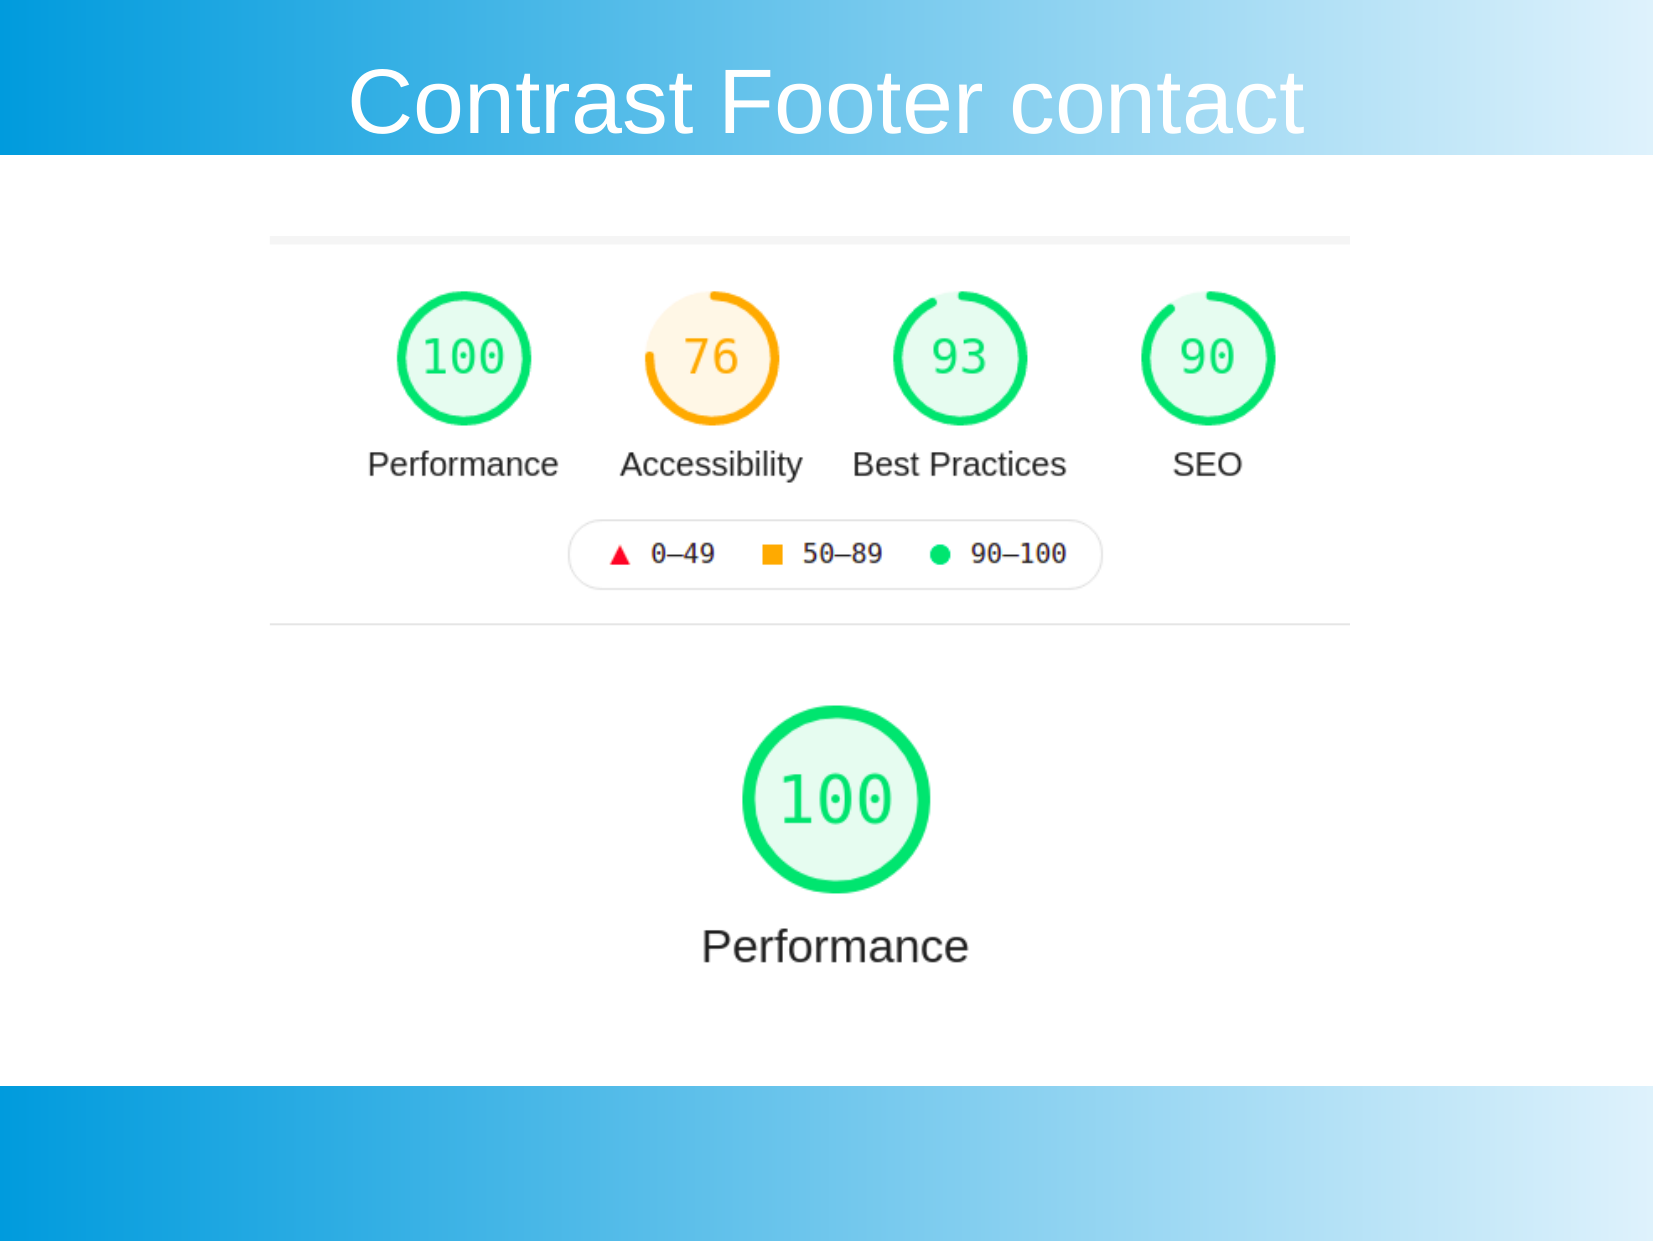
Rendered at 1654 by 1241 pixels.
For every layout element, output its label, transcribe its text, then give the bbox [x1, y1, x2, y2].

picture [269, 236, 1350, 1006]
title Contrast Footer contact [82, 49, 1571, 155]
